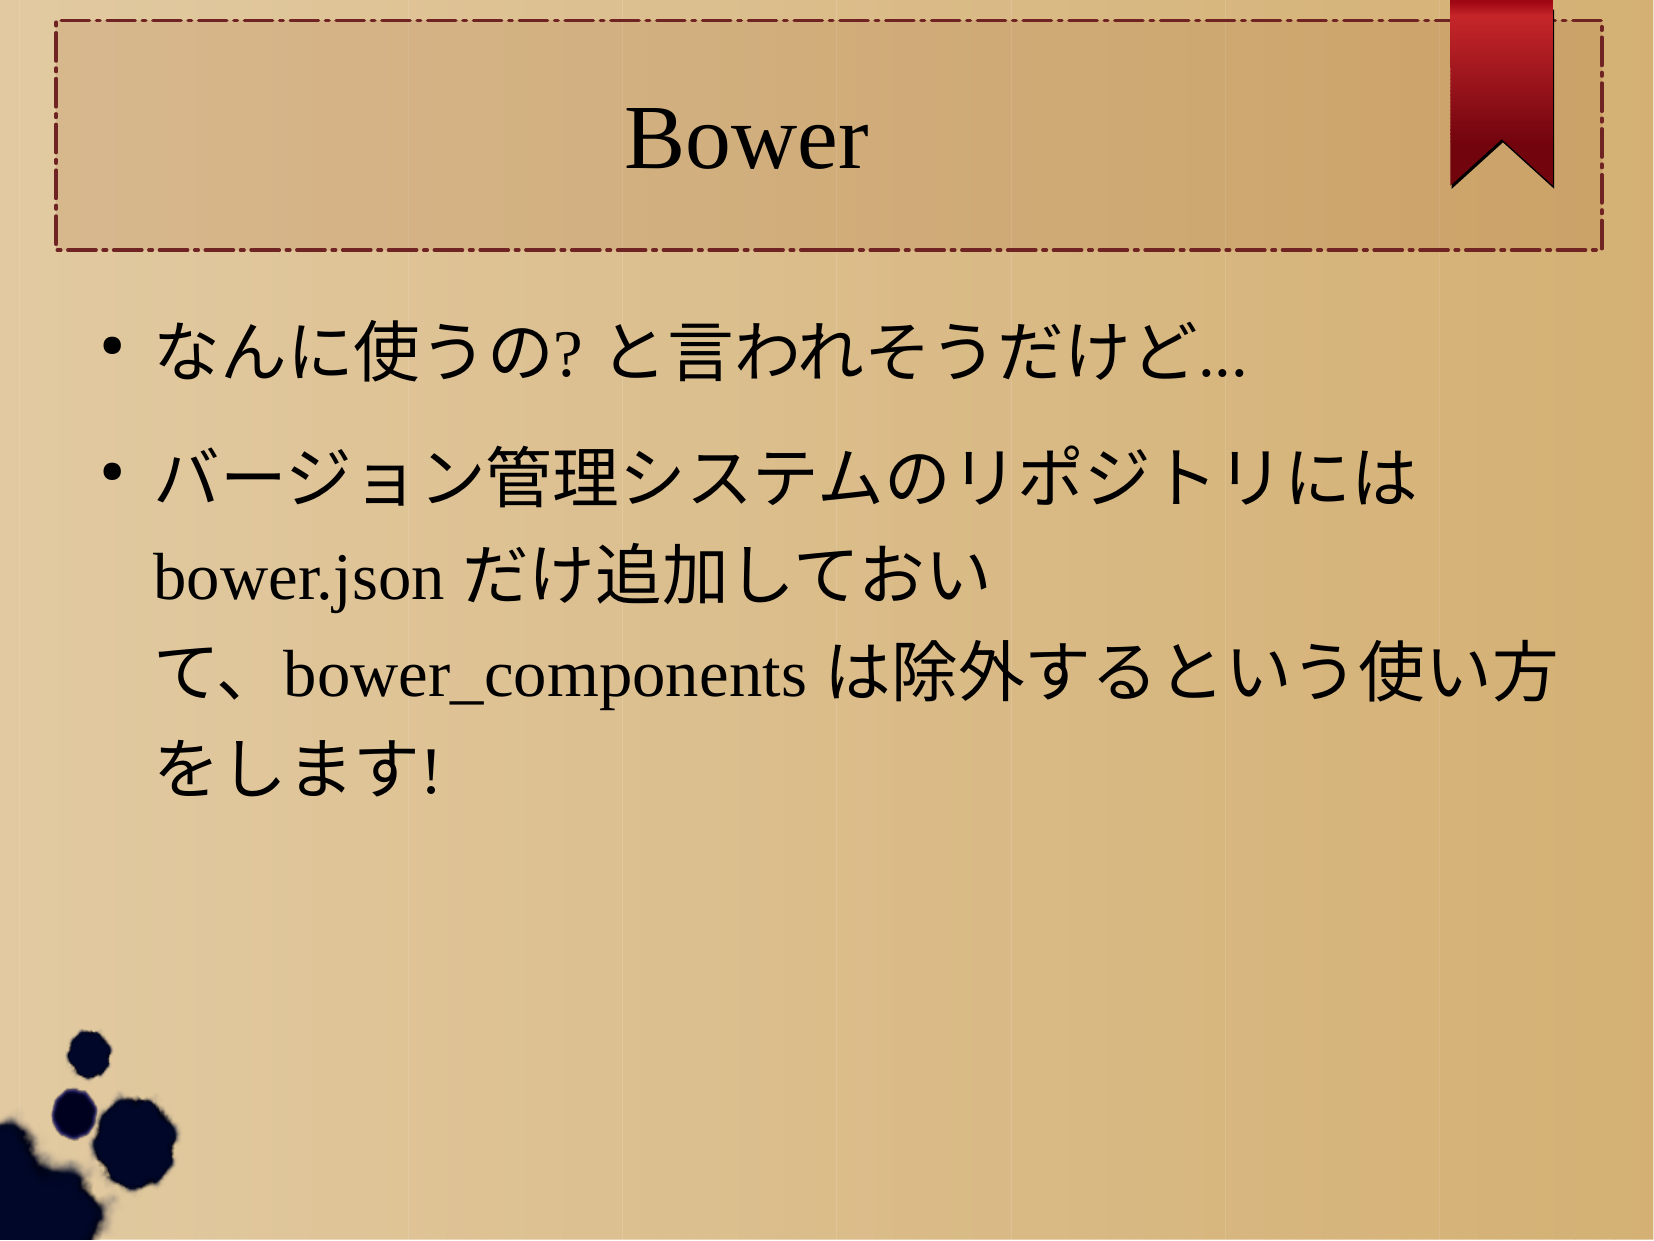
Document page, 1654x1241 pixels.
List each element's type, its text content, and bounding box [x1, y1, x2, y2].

title Bower [82, 47, 1412, 229]
list なんに使うの? と言われそうだけど... バージョン管理システムのリポジトリには bower.json だけ追加しておいて、bower_components は除外するという使い方をします! [82, 299, 1571, 1019]
